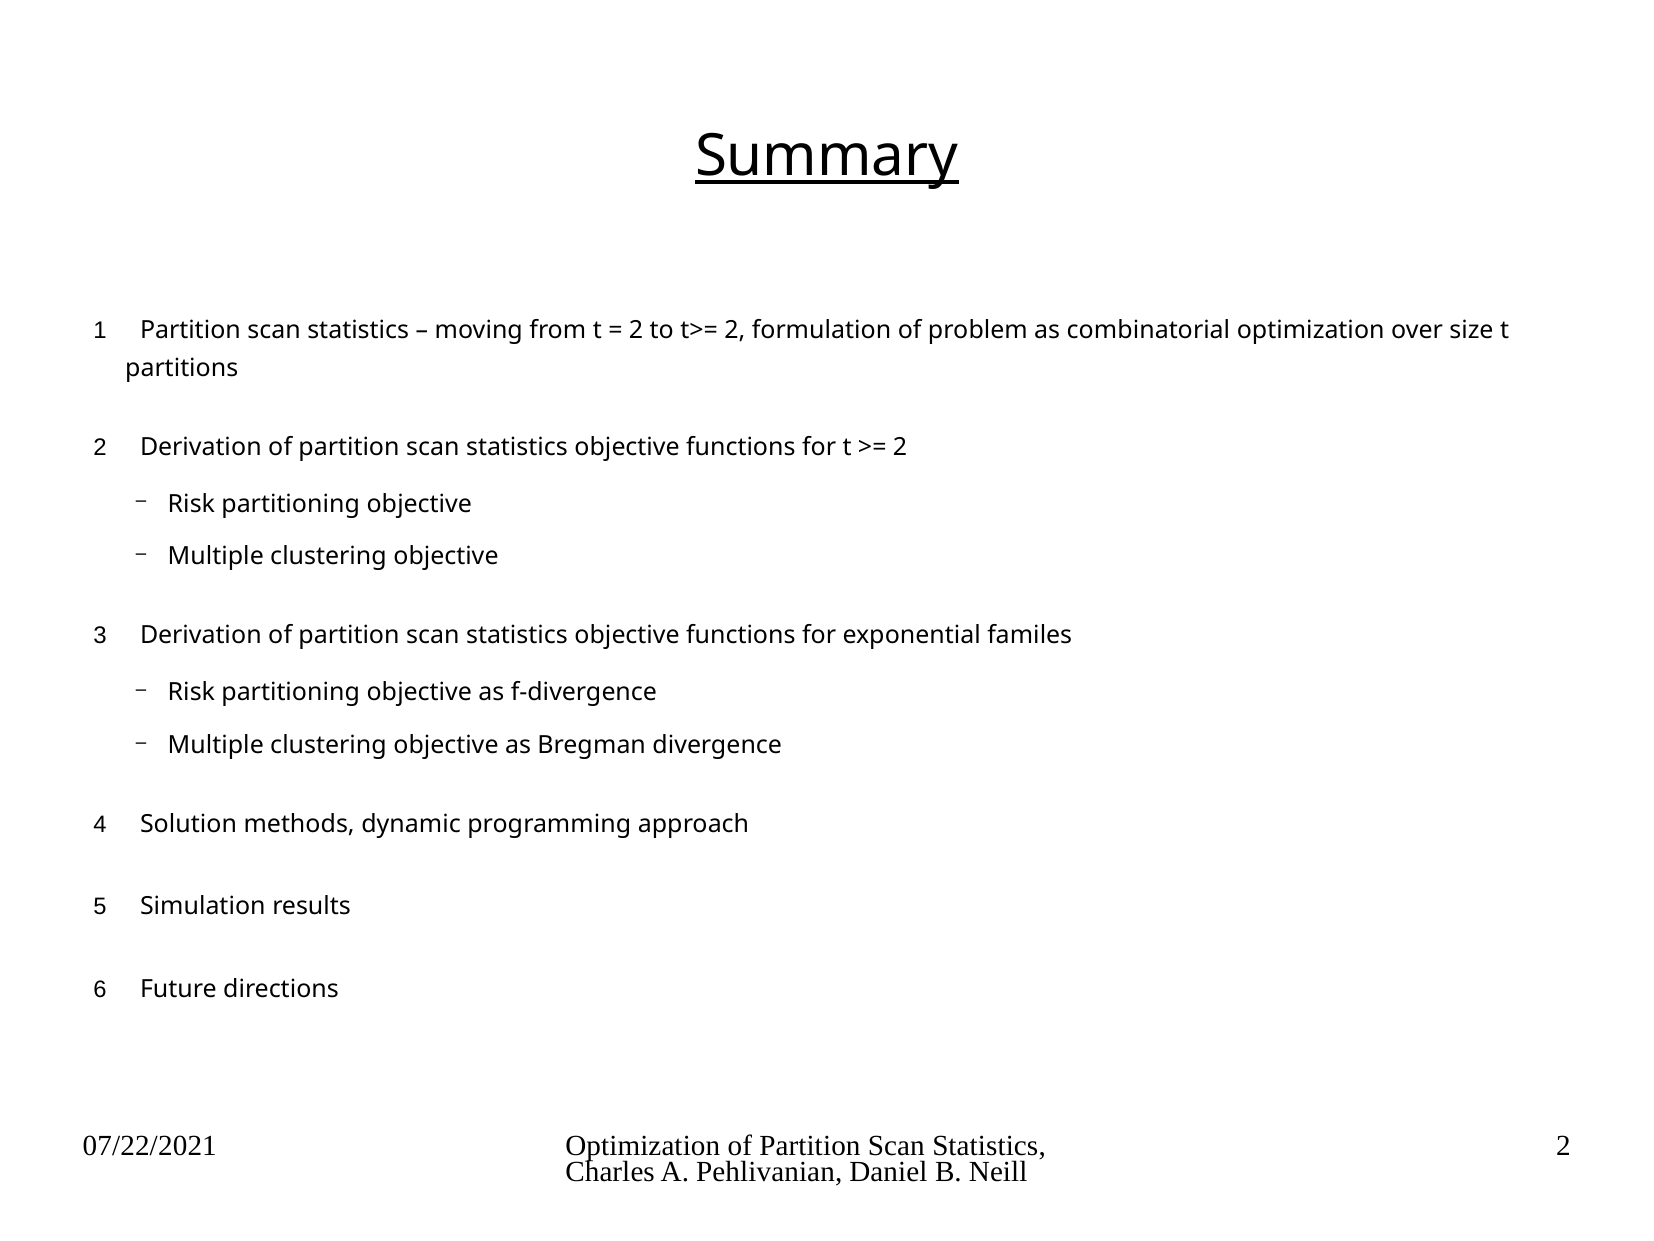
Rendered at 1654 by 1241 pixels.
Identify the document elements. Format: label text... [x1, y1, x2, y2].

list Partition scan statistics – moving from t = 2 to t>= 2, formulation of problem as combinatorial optimization over size t partitions Derivation of partition scan statistics objective functions for t >= 2 Risk partitioning objective Multiple clustering objective Derivation of partition scan statistics objective functions for exponential familes Risk partitioning objective as f-divergence Multiple clustering objective as Bregman divergence Solution methods, dynamic programming approach Simulation results Future directions [82, 290, 1571, 1010]
title Summary [82, 49, 1571, 257]
